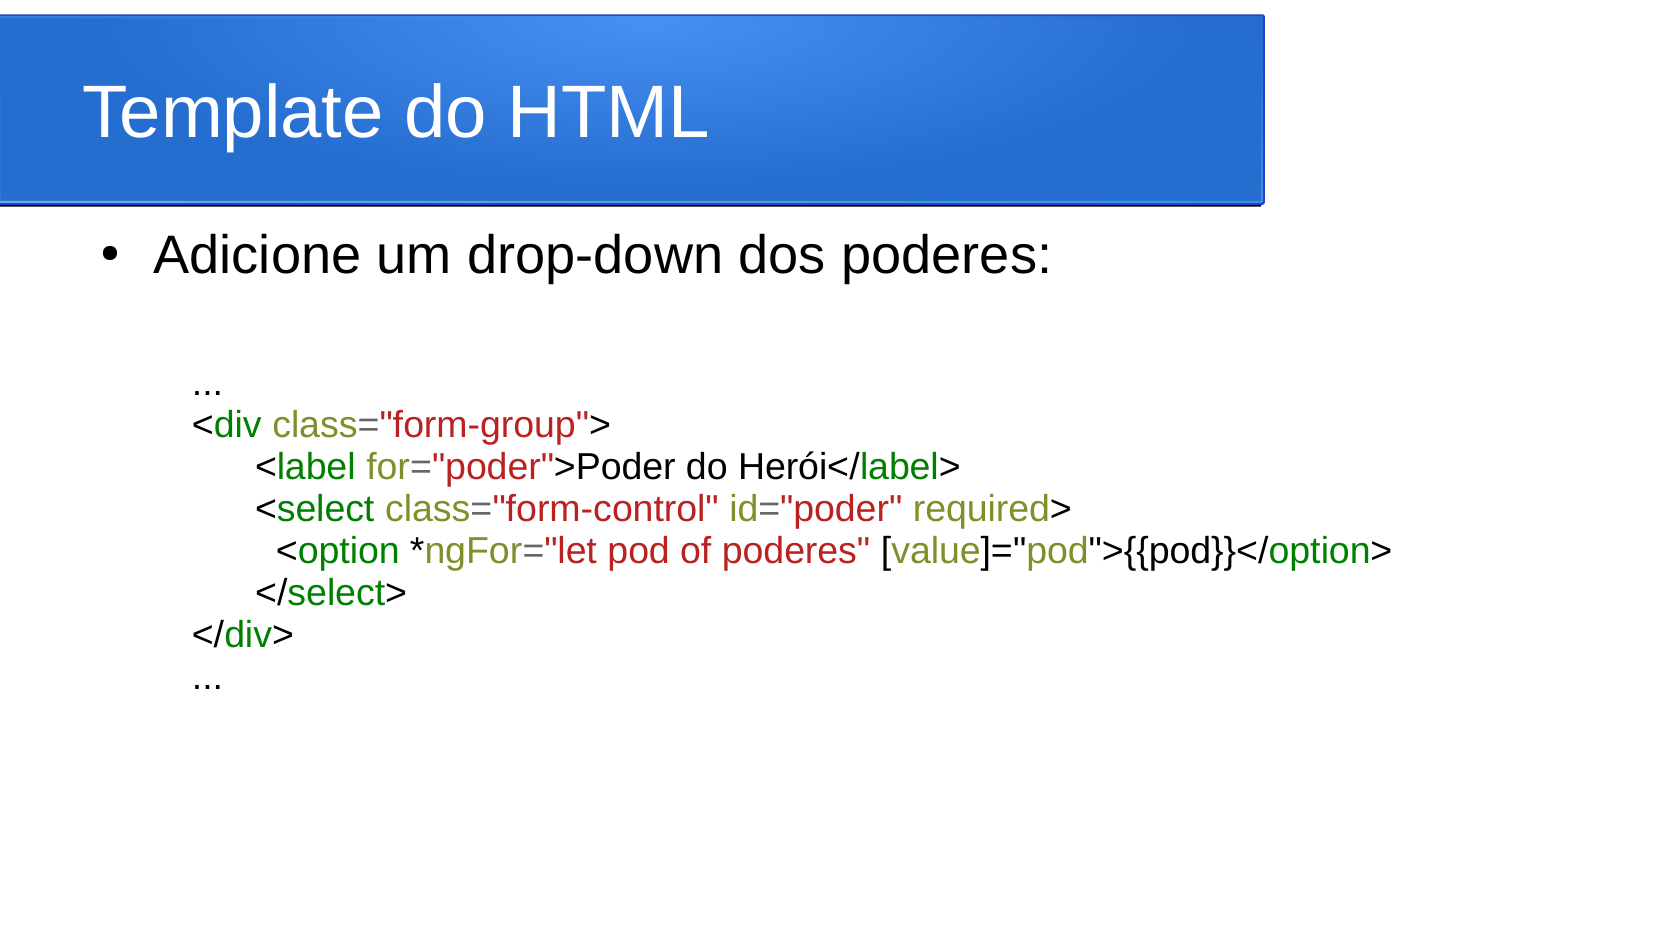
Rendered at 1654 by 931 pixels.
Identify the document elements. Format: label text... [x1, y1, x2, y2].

list Adicione um drop-down dos poderes: [82, 224, 1571, 764]
text_box ... <div class="form-group"> <label for="poder">Poder do Herói</label> <select class="form-control" id="poder" required> <option *ngFor="let pod of poderes" [value]="pod">{{pod}}</option> </select> </div> ... [177, 354, 1524, 706]
title Template do HTML [82, 35, 1235, 189]
